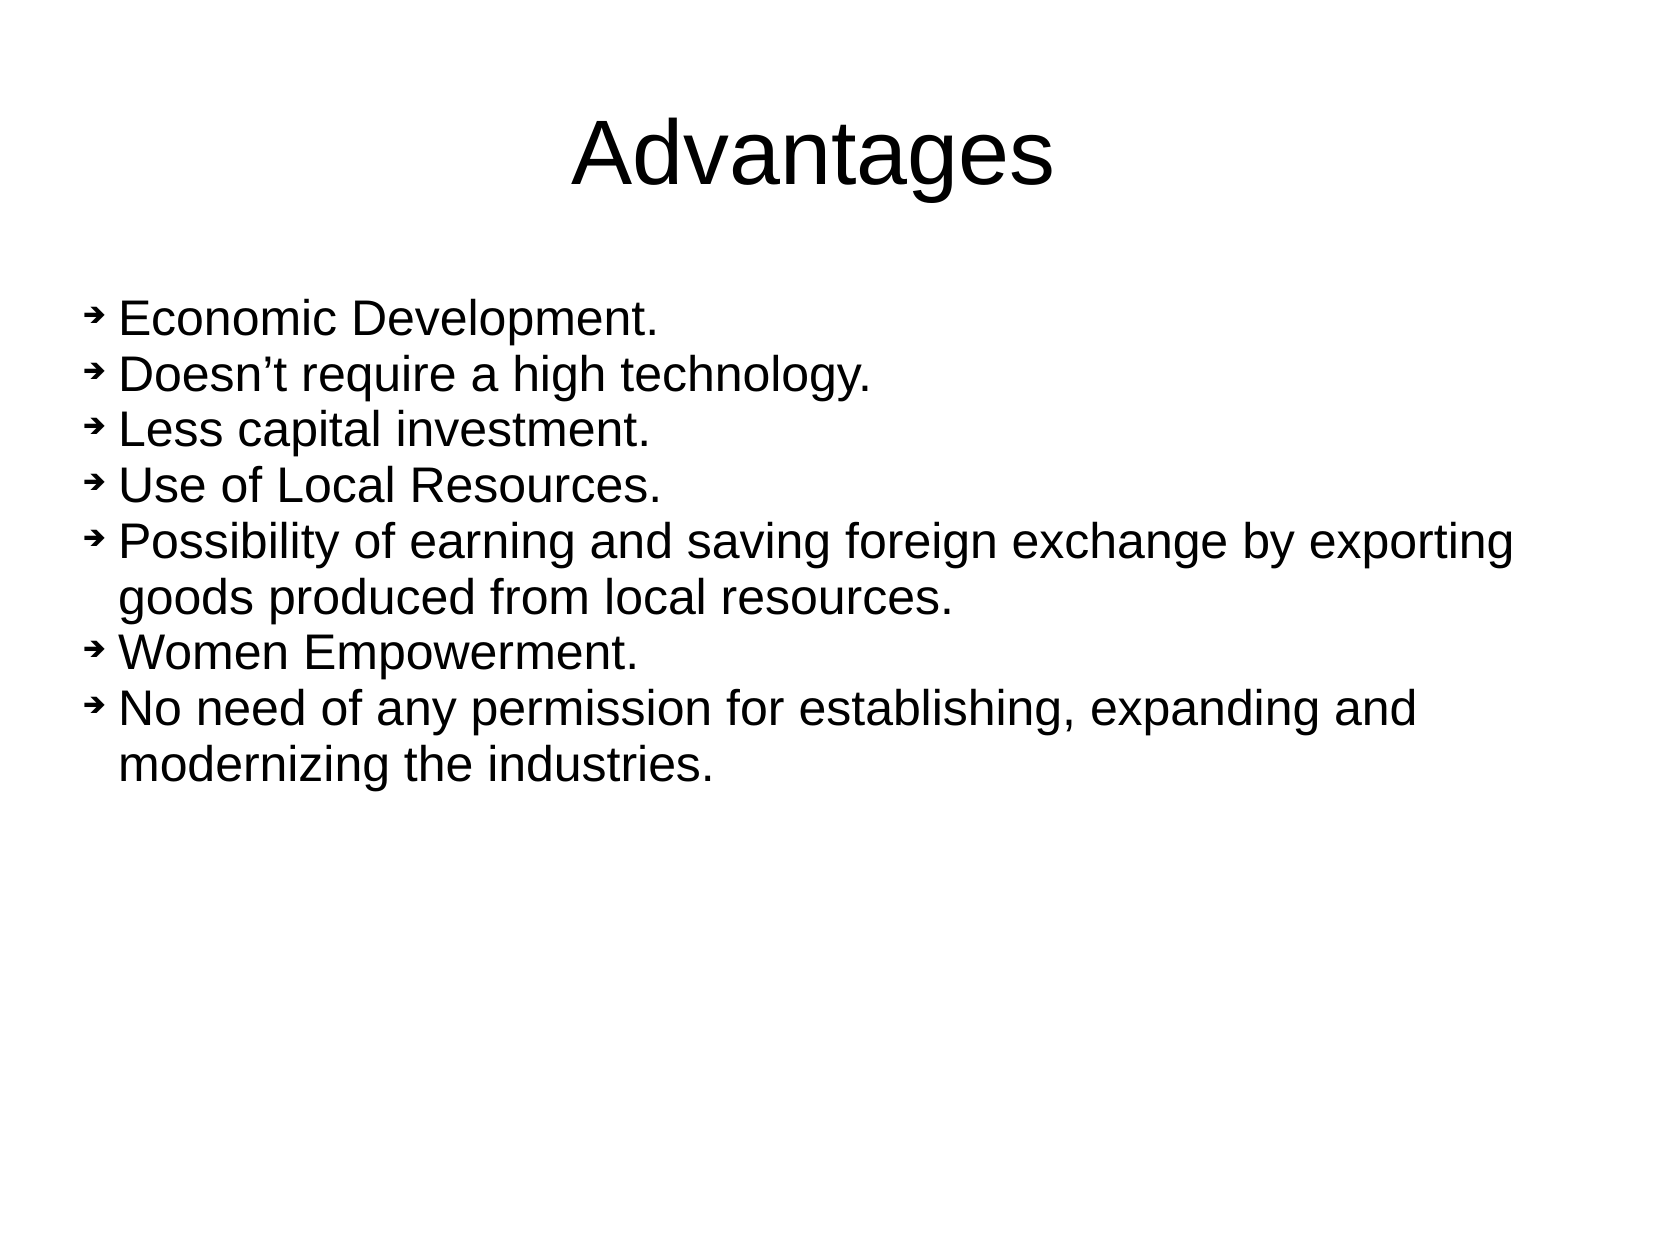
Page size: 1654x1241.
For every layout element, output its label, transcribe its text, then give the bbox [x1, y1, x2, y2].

subtitle Economic Development. Doesn’t require a high technology. Less capital investment. Use of Local Resources. Possibility of earning and saving foreign exchange by exporting goods produced from local resources. Women Empowerment. No need of any permission for establishing, expanding and modernizing the industries. [82, 290, 1571, 1010]
title Advantages [82, 49, 1571, 257]
